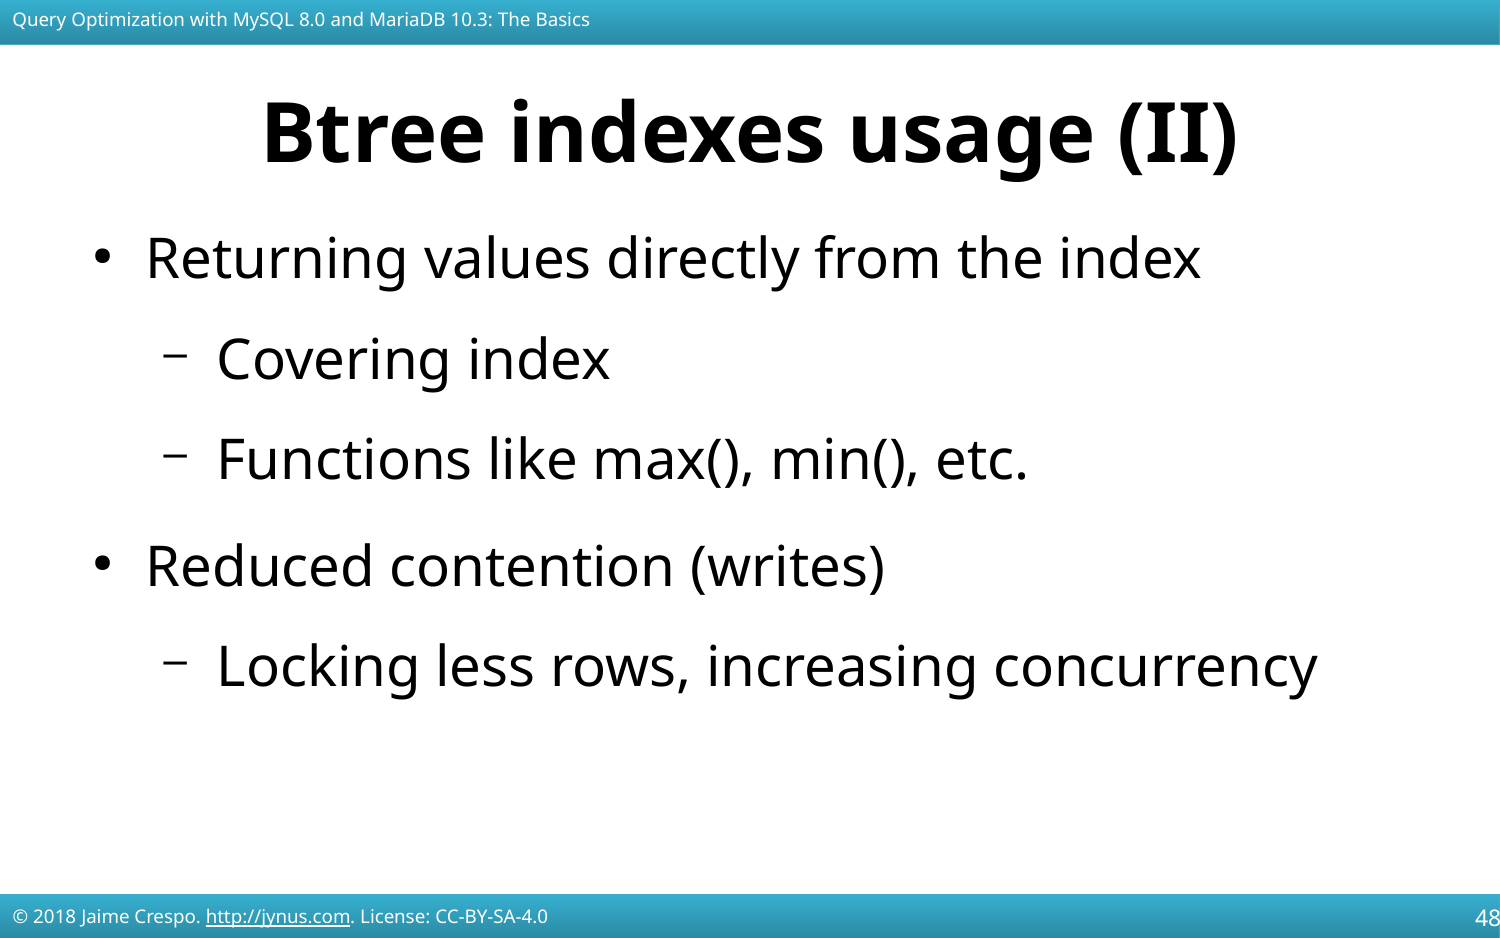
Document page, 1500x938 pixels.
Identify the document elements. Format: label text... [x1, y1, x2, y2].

title Btree indexes usage (II) [75, 41, 1425, 218]
list Returning values directly from the index Covering index Functions like max(), min(), etc. Reduced contention (writes) Locking less rows, increasing concurrency [75, 218, 1425, 876]
